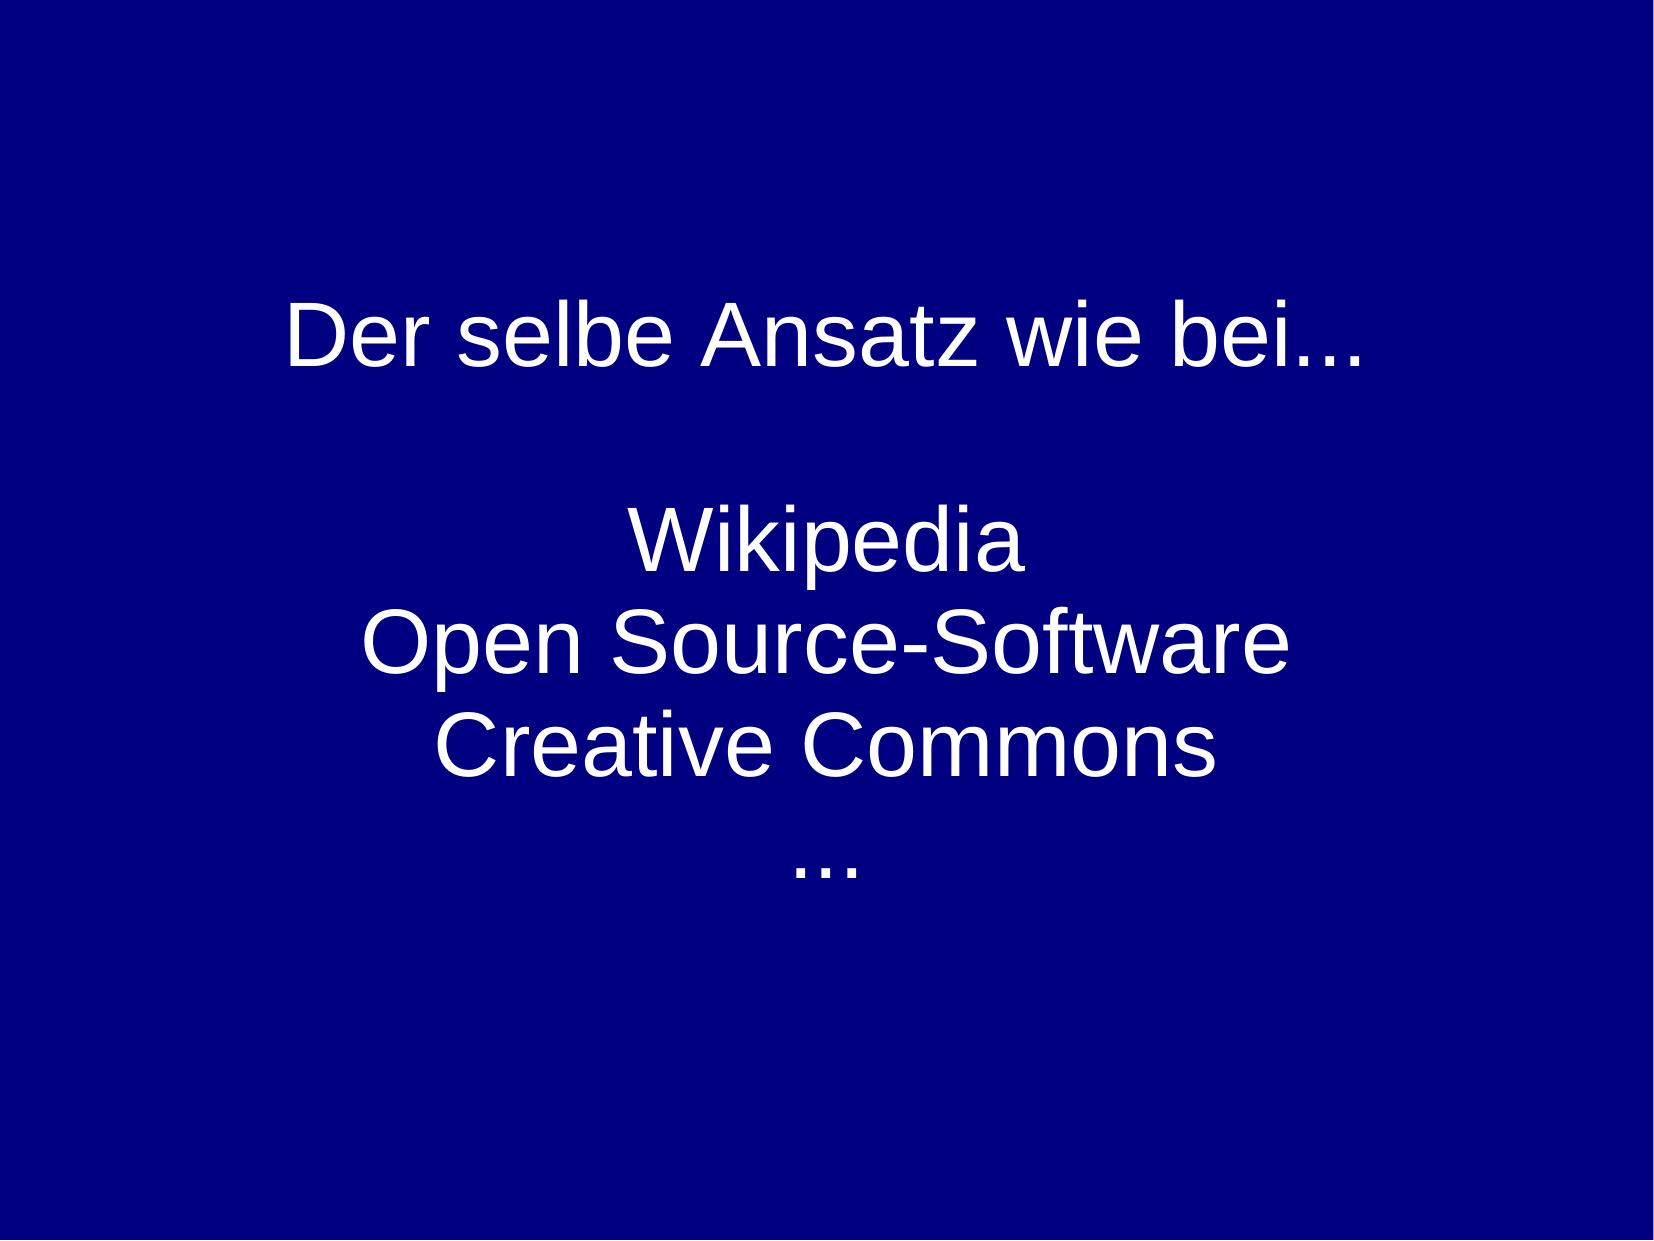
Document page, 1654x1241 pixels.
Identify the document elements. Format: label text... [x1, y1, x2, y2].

title Der selbe Ansatz wie bei... Wikipedia Open Source-Software Creative Commons ... [82, 59, 1571, 1123]
